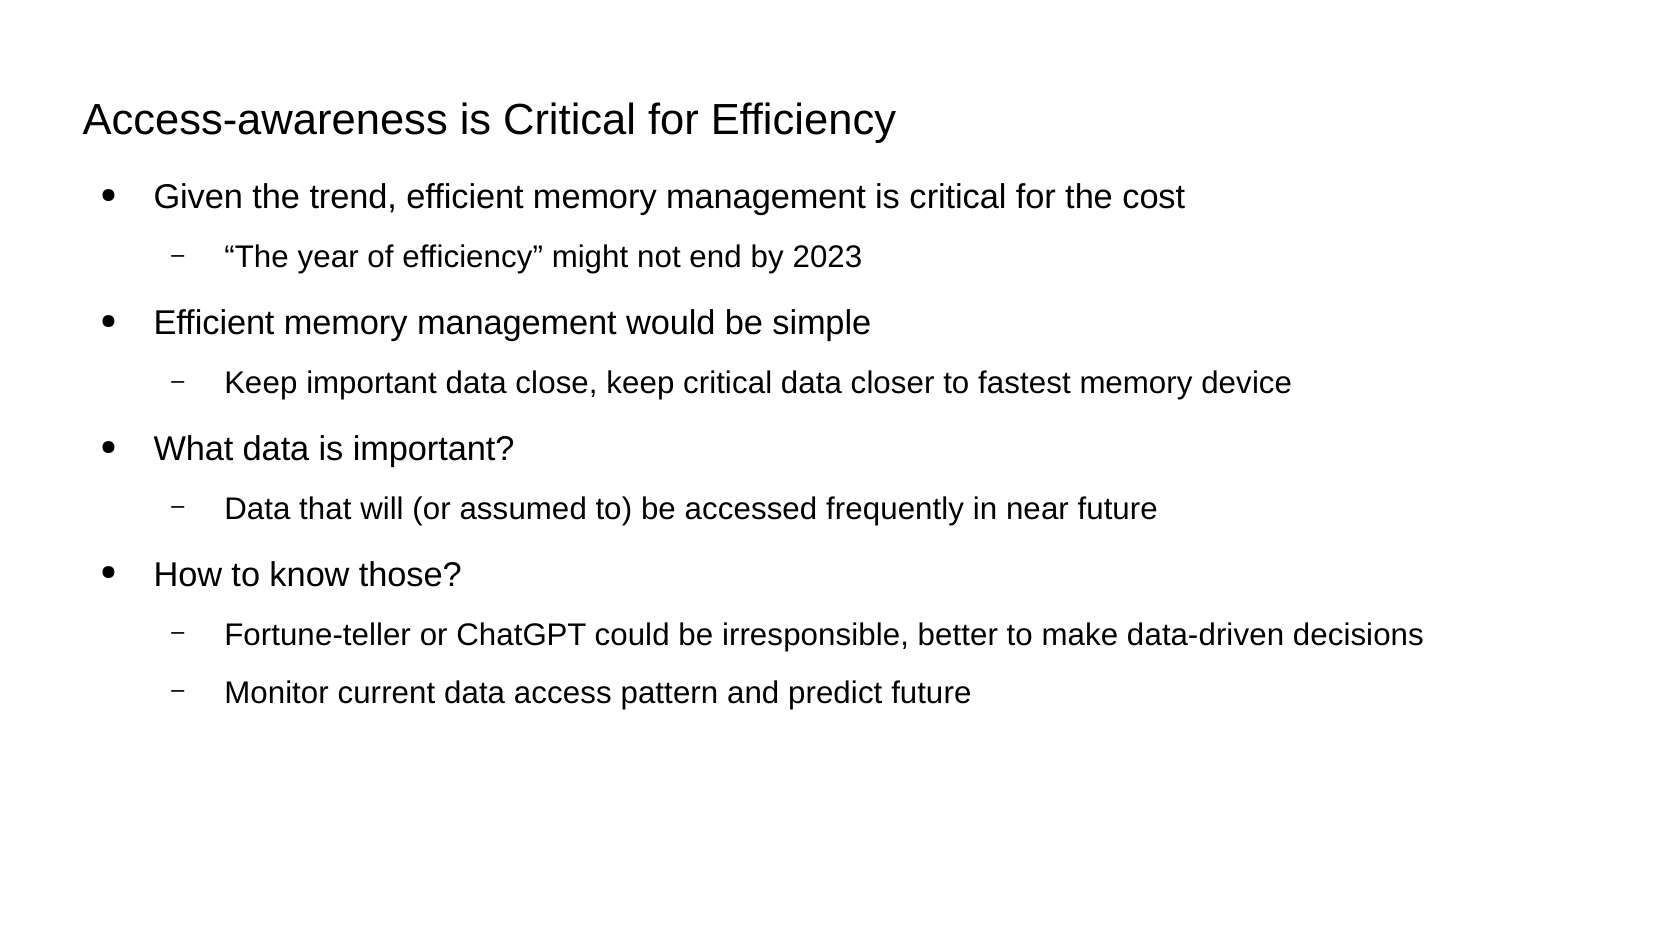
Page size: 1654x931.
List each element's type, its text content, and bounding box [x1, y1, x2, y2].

title Access-awareness is Critical for Efficiency [82, 81, 1571, 157]
list Given the trend, efficient memory management is critical for the cost “The year of efficiency” might not end by 2023 Efficient memory management would be simple Keep important data close, keep critical data closer to fastest memory device What data is important? Data that will (or assumed to) be accessed frequently in near future How to know those? Fortune-teller or ChatGPT could be irresponsible, better to make data-driven decisions Monitor current data access pattern and predict future [82, 177, 1571, 833]
